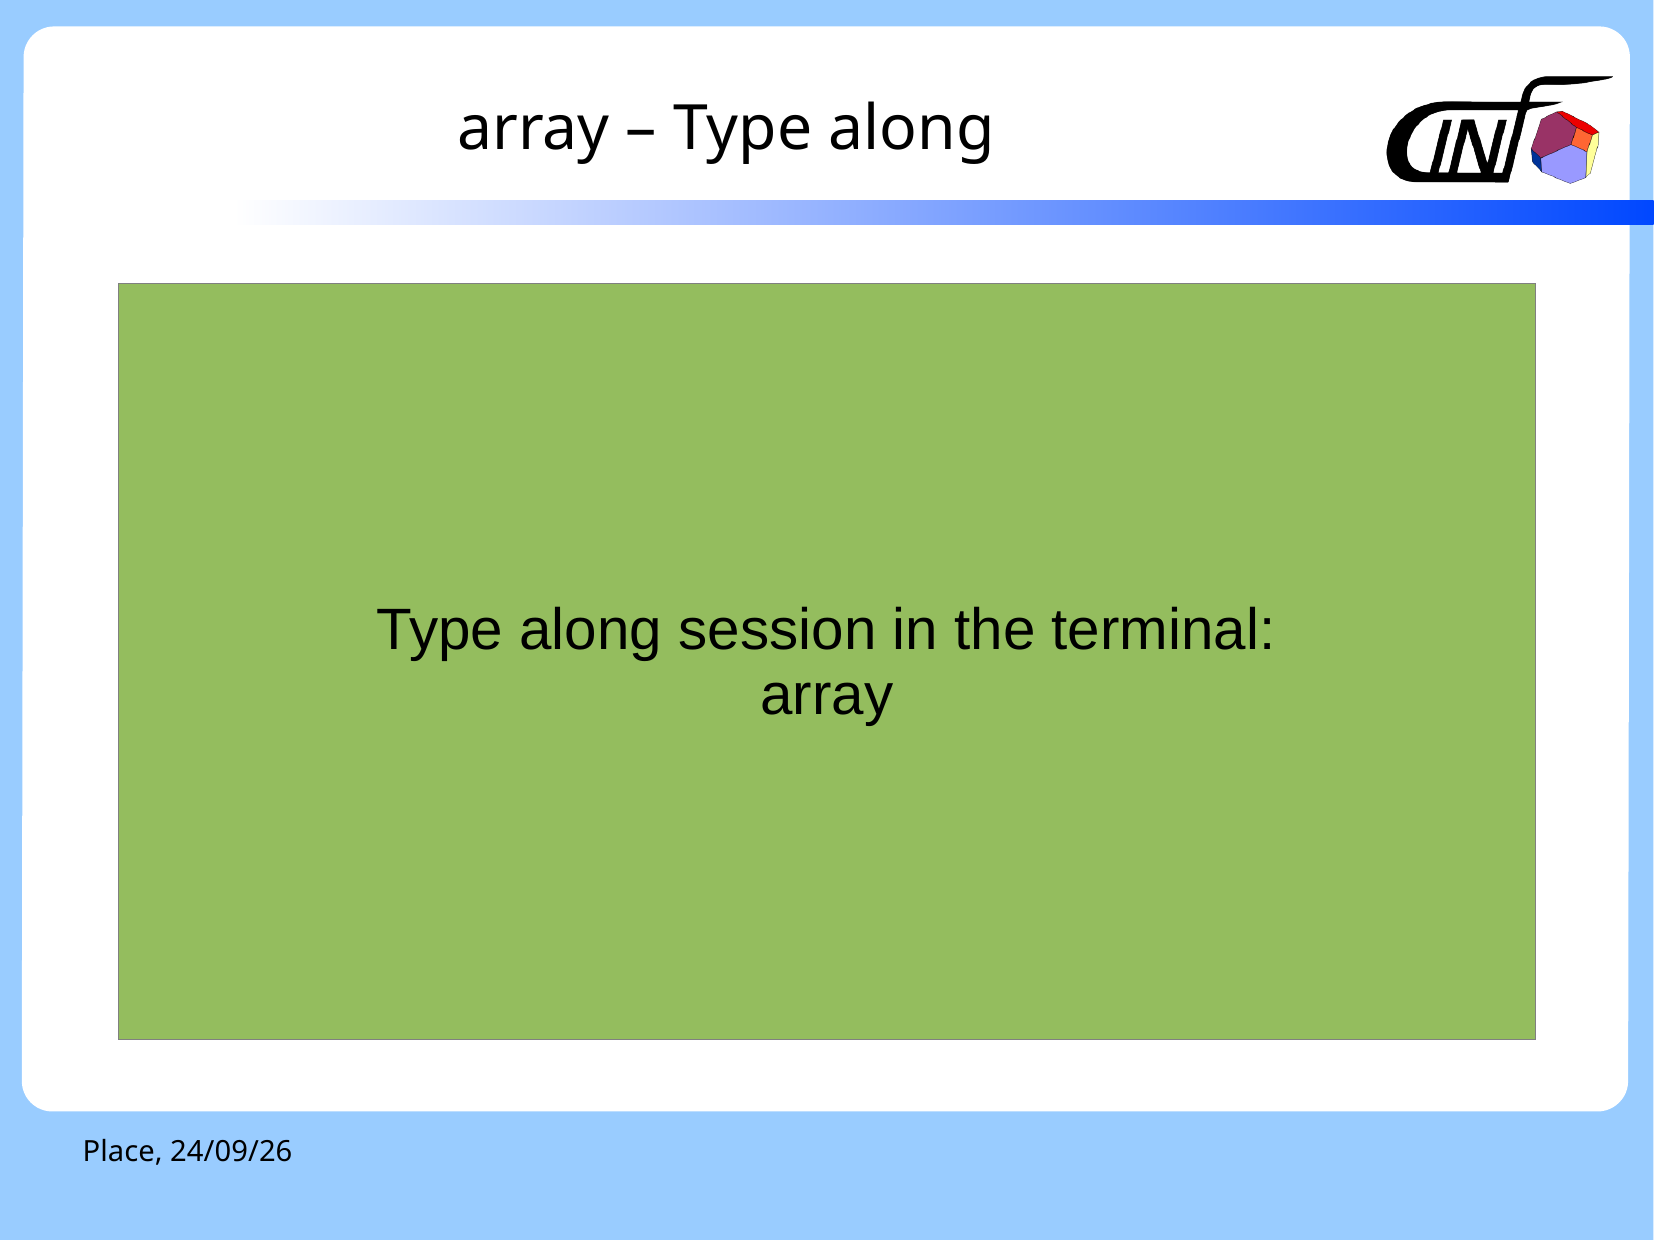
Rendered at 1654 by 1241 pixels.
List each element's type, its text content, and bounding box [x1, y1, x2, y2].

picture [1386, 76, 1613, 184]
title array – Type along [82, 49, 1371, 201]
text_box Type along session in the terminal: array [118, 283, 1536, 1040]
